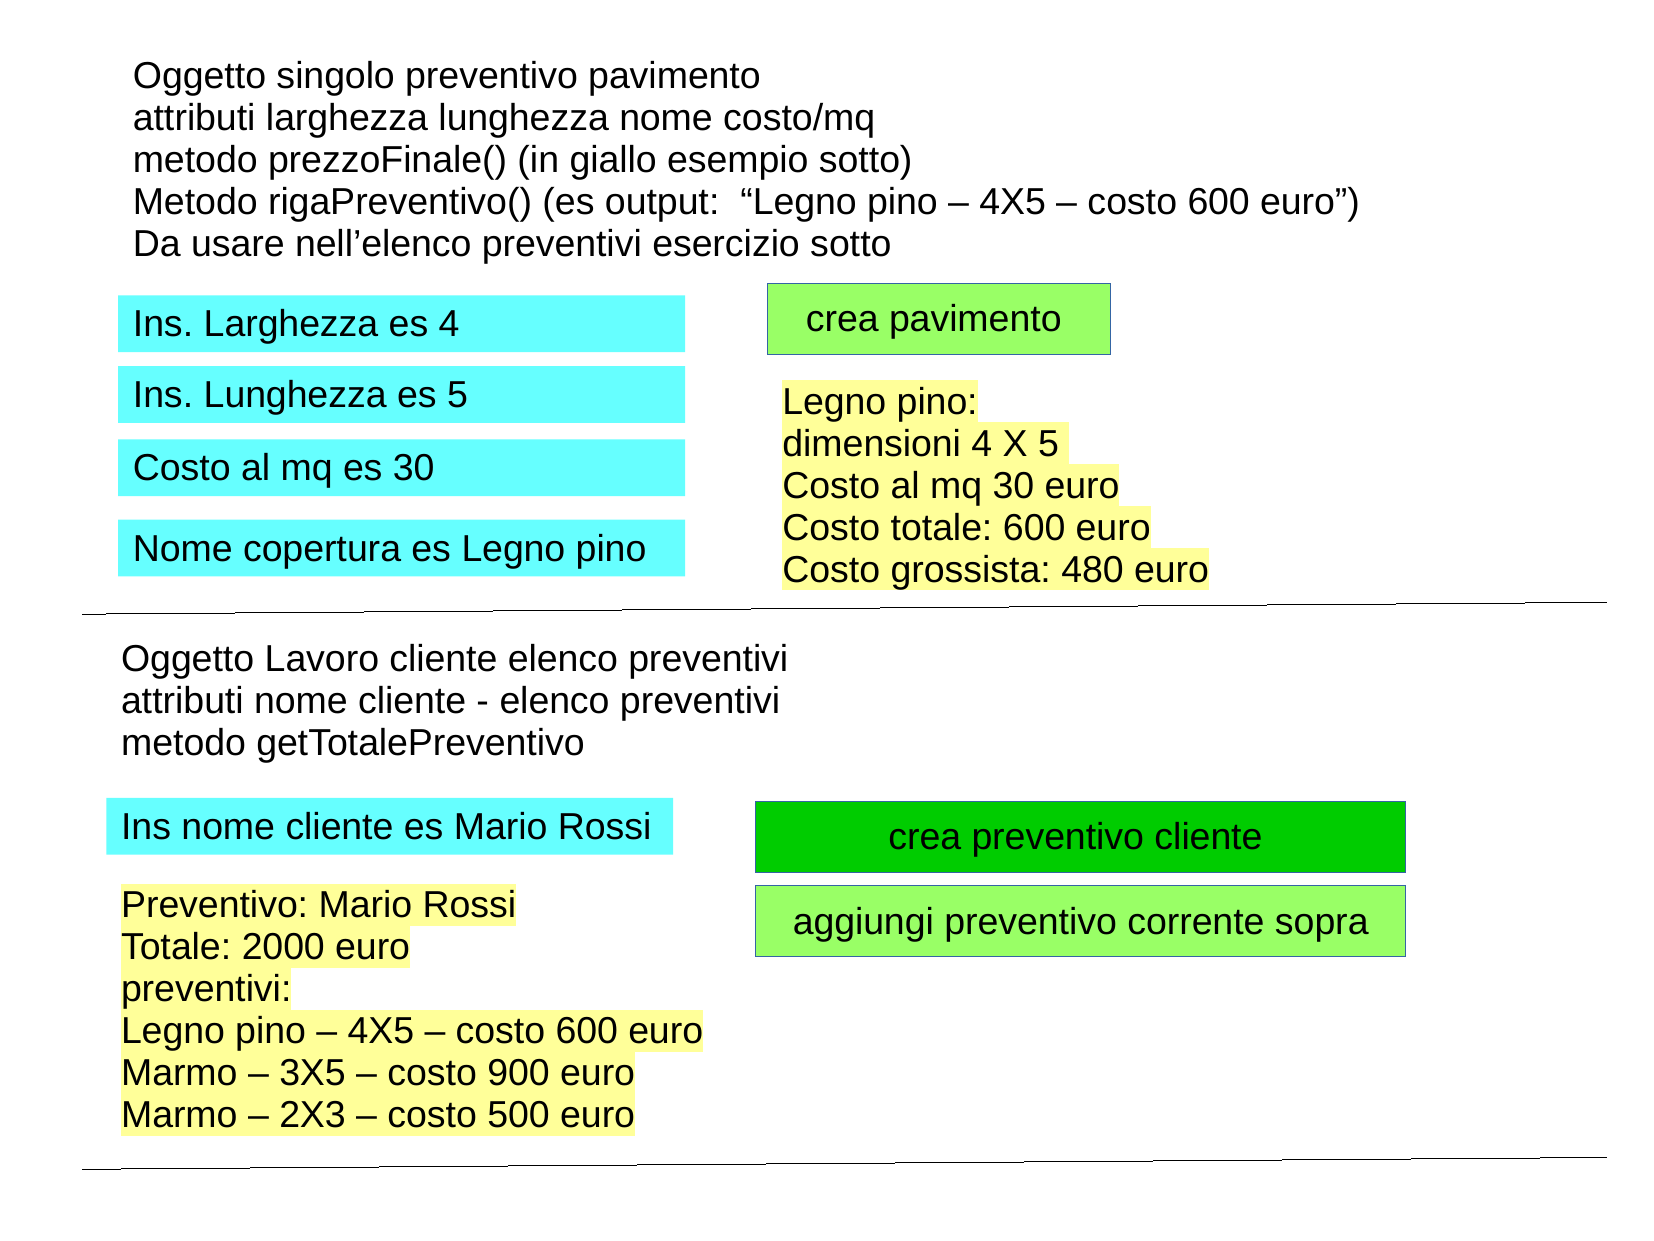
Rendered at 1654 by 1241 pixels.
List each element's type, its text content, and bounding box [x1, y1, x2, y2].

text_box Ins. Larghezza es 4 [118, 314, 686, 353]
text_box Oggetto singolo preventivo pavimento attributi larghezza lunghezza nome costo/mq metodo prezzoFinale() (in giallo esempio sotto) Metodo rigaPreventivo() (es output: “Legno pino – 4X5 – costo 600 euro”) Da usare nell’elenco preventivi esercizio sotto [118, 47, 1382, 314]
text_box Legno pino: dimensioni 4 X 5 Costo al mq 30 euro Costo totale: 600 euro Costo grossista: 480 euro [767, 372, 1382, 640]
text_box Preventivo: Mario Rossi Totale: 2000 euro preventivi: Legno pino – 4X5 – costo 600 euro Marmo – 3X5 – costo 900 euro Marmo – 2X3 – costo 500 euro [106, 876, 721, 1241]
text_box Ins. Lunghezza es 5 [118, 366, 686, 423]
text_box Nome copertura es Legno pino [118, 519, 686, 577]
text_box crea preventivo cliente [755, 801, 1406, 873]
text_box crea pavimento [767, 283, 1111, 355]
text_box aggiungi preventivo corrente sopra [755, 885, 1406, 957]
text_box Oggetto Lavoro cliente elenco preventivi attributi nome cliente - elenco preventivi metodo getTotalePreventivo [106, 629, 1371, 855]
text_box Costo al mq es 30 [118, 439, 686, 497]
